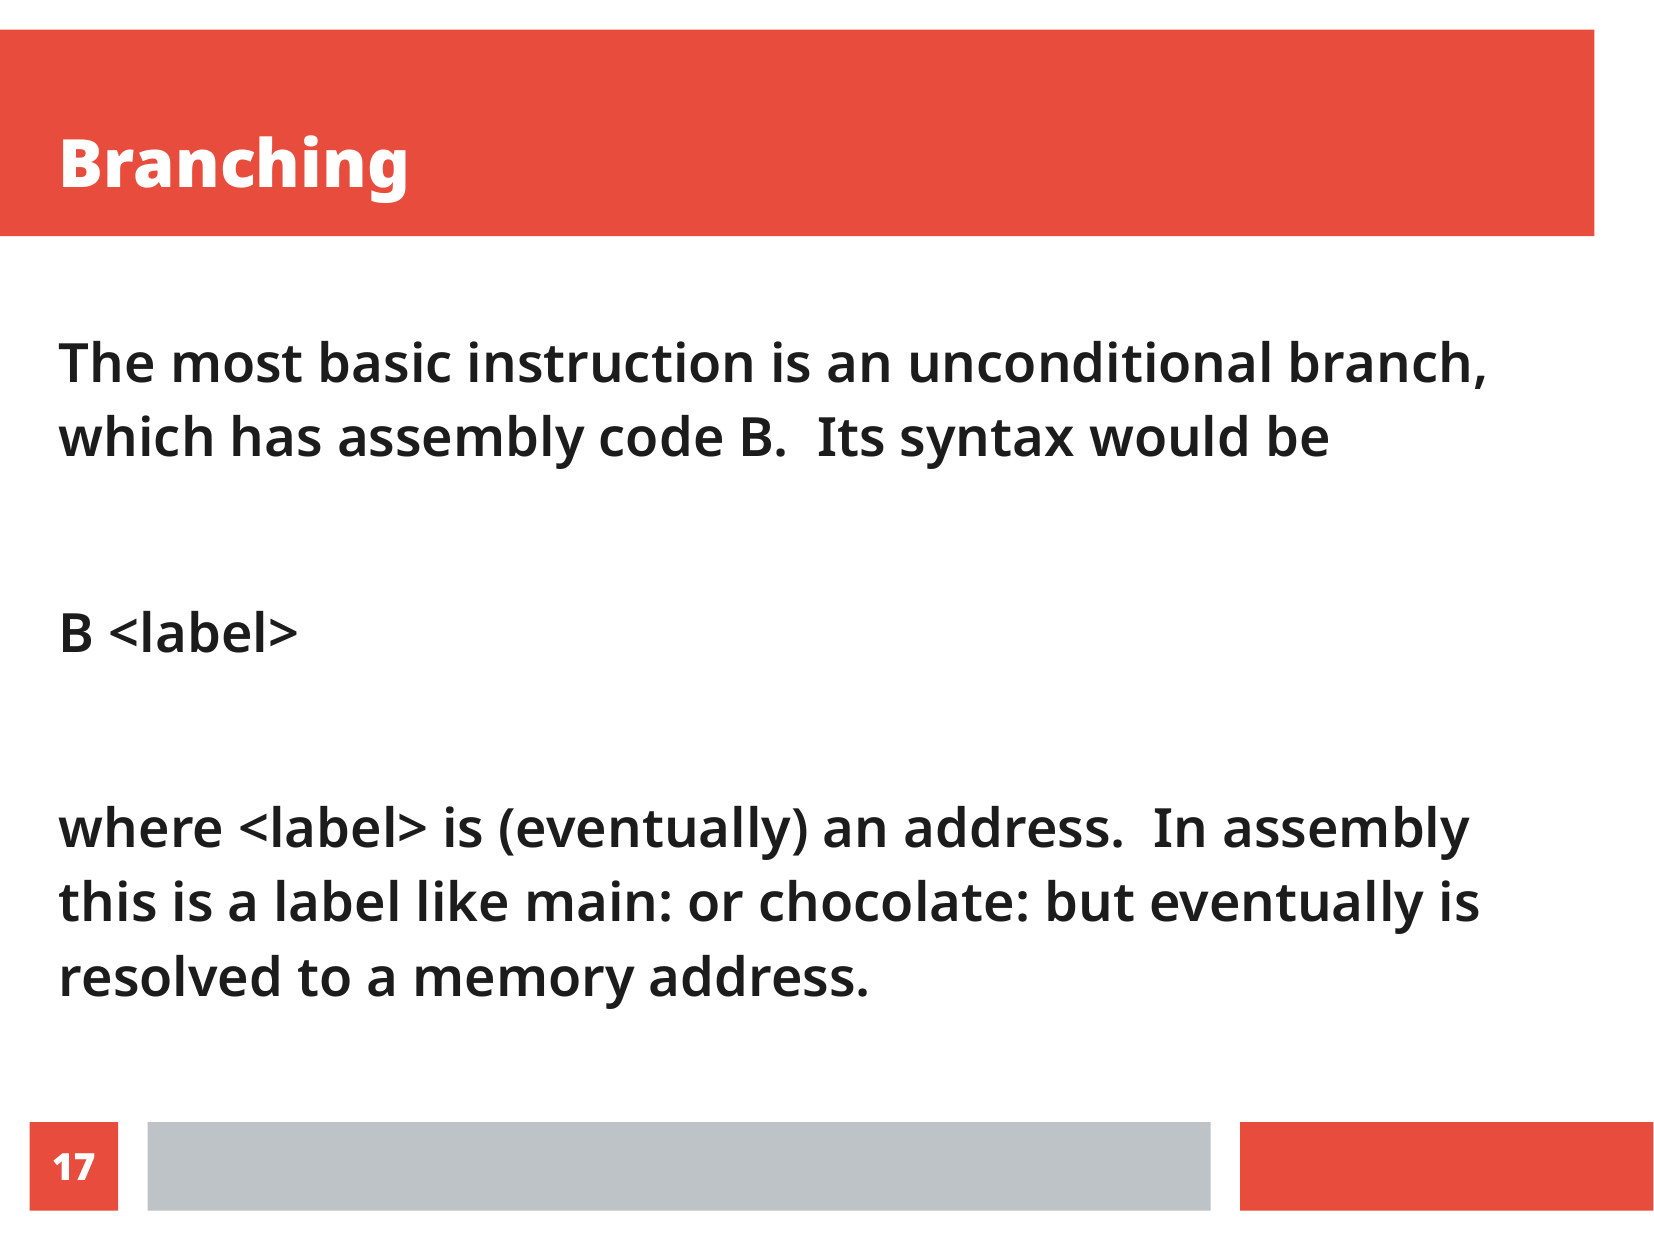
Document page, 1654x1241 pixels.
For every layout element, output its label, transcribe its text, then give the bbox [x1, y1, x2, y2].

list The most basic instruction is an unconditional branch, which has assembly code B. Its syntax would be B <label> where <label> is (eventually) an address. In assembly this is a label like main: or chocolate: but eventually is resolved to a memory address. [59, 324, 1565, 1093]
title Branching [59, 59, 1595, 207]
